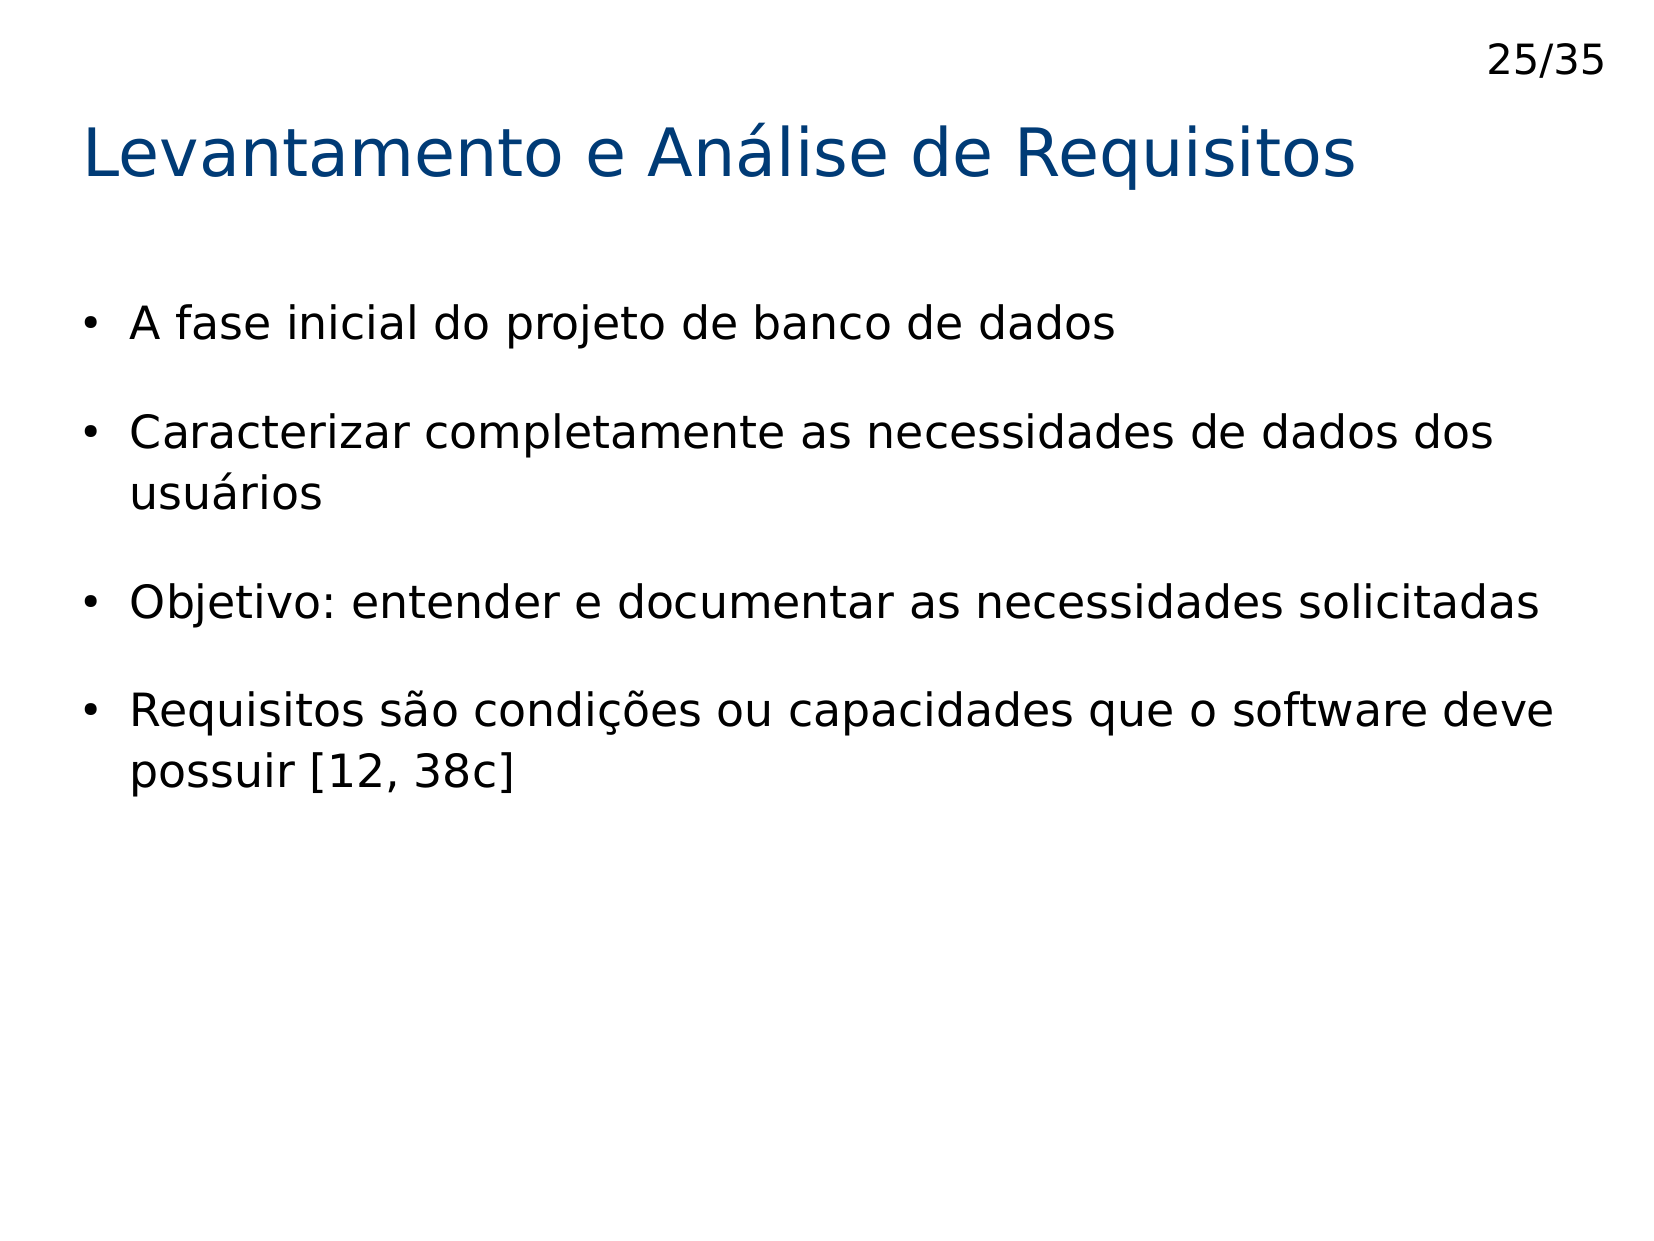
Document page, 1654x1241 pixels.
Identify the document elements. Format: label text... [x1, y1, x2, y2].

title Levantamento e Análise de Requisitos [82, 82, 1571, 224]
list A fase inicial do projeto de banco de dados Caracterizar completamente as necessidades de dados dos usuários Objetivo: entender e documentar as necessidades solicitadas Requisitos são condições ou capacidades que o software deve possuir [12, 38c] [82, 289, 1571, 1108]
